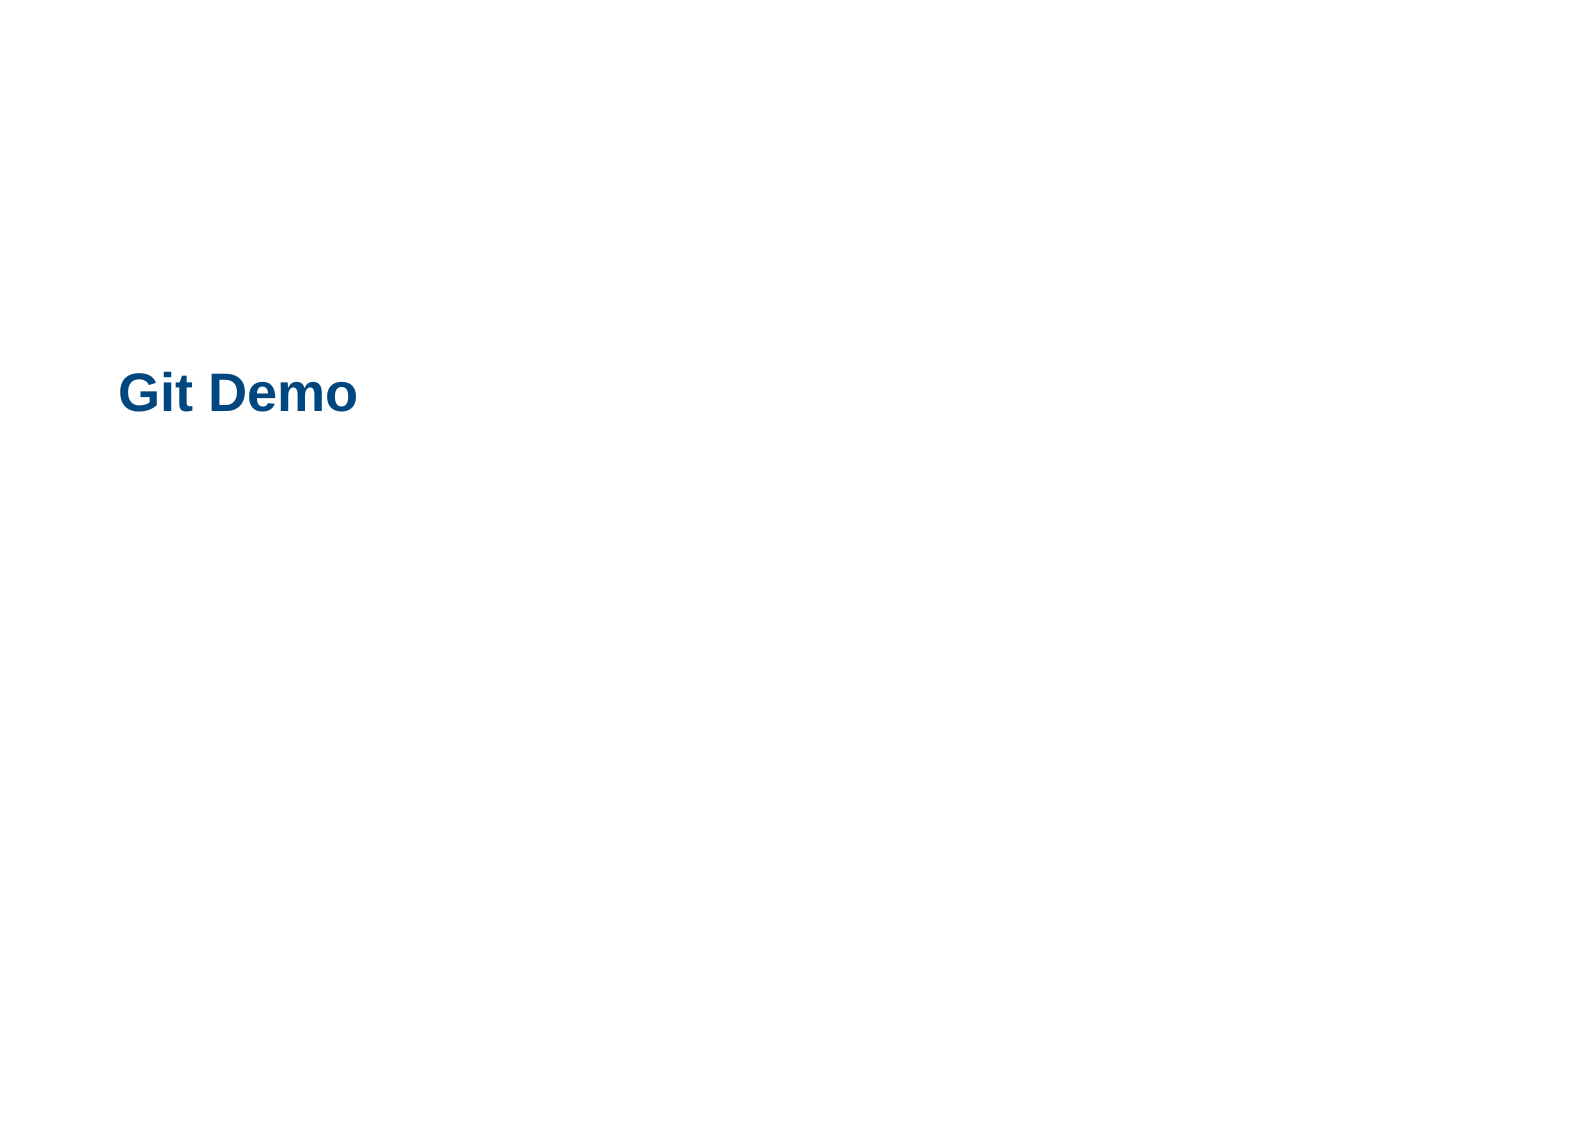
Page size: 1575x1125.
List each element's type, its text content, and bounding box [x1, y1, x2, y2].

title Git Demo [118, 349, 1457, 430]
